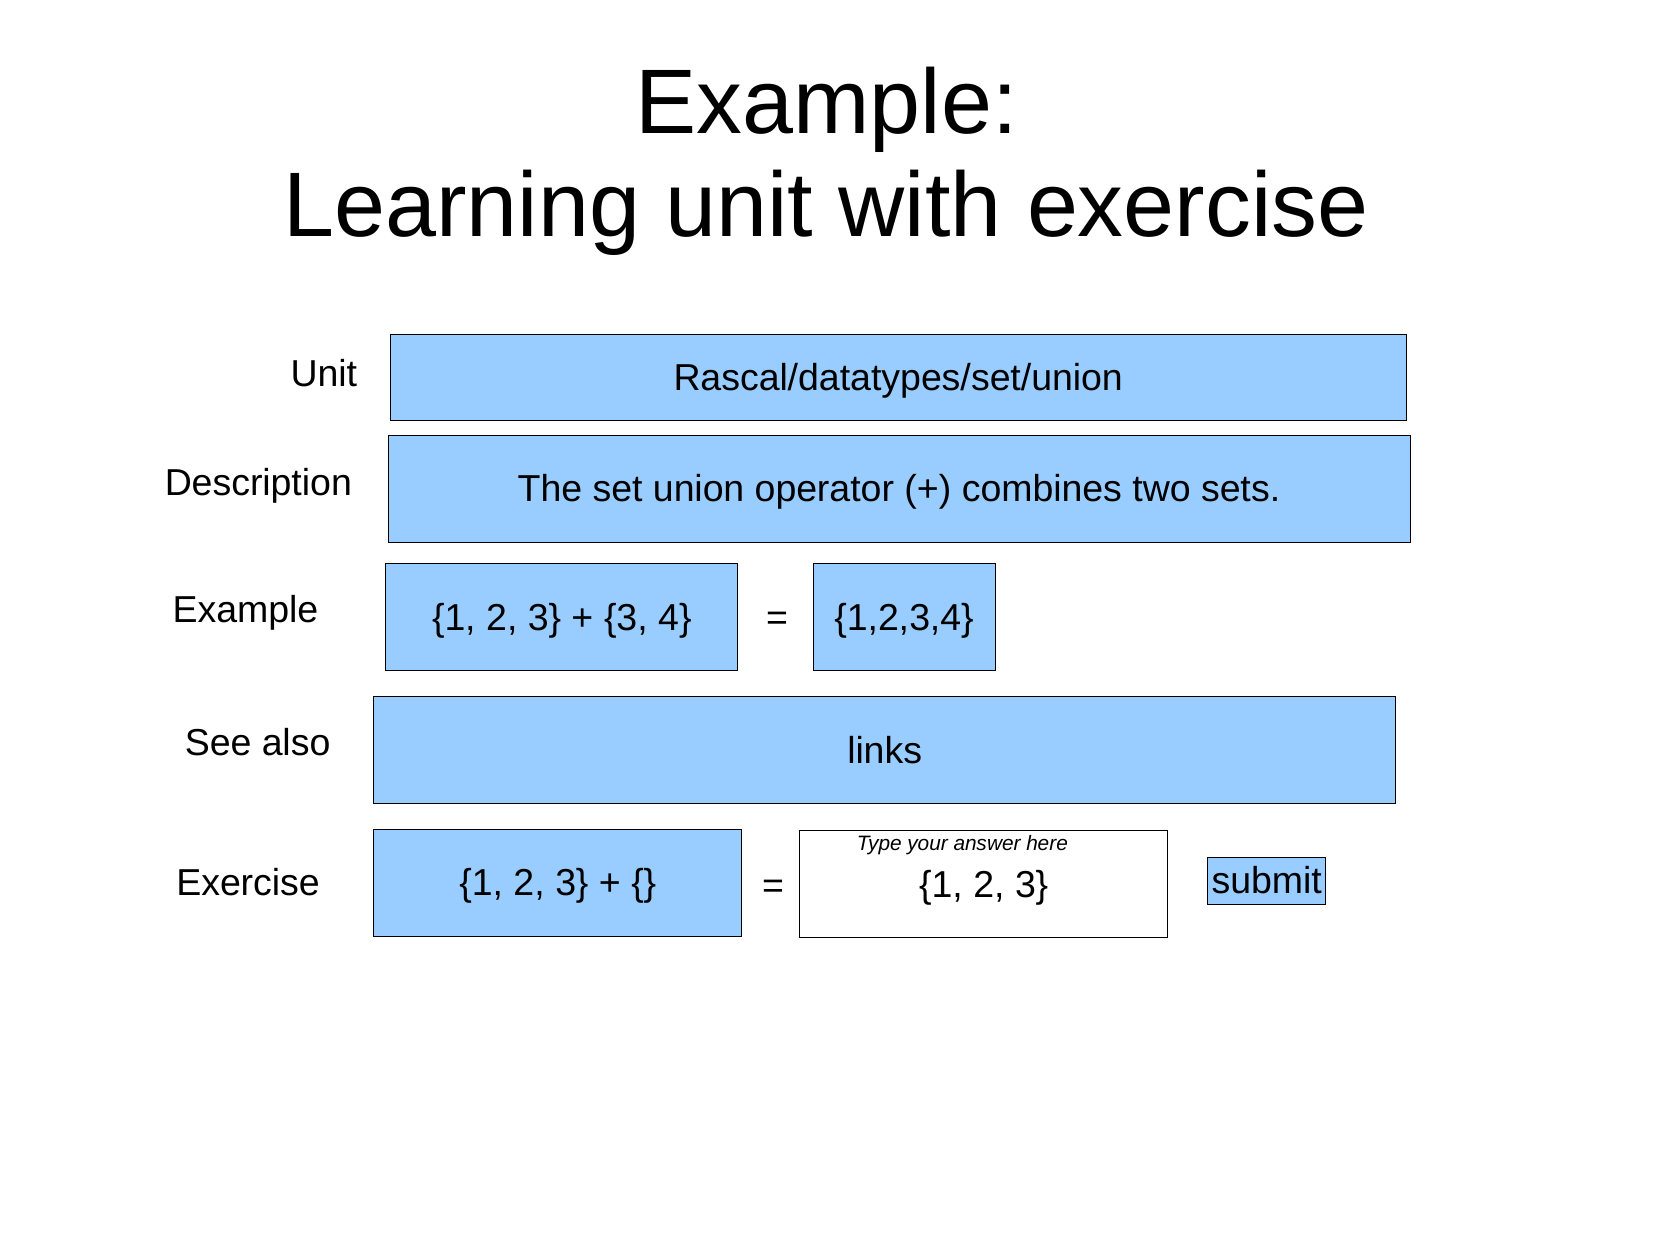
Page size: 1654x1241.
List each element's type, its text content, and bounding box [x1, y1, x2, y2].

text_box Exercise [161, 854, 335, 912]
text_box = [747, 857, 800, 914]
text_box The set union operator (+) combines two sets. [388, 435, 1411, 543]
text_box See also [170, 713, 346, 771]
text_box Description [150, 453, 368, 511]
text_box Rascal/datatypes/set/union [390, 334, 1407, 421]
text_box {1, 2, 3} + {3, 4} [385, 563, 738, 671]
text_box {1,2,3,4} [813, 563, 996, 671]
text_box submit [1207, 857, 1326, 905]
text_box Unit [275, 345, 373, 404]
text_box Type your answer here [842, 824, 1084, 863]
text_box {1, 2, 3} [799, 830, 1168, 938]
text_box = [751, 589, 804, 647]
text_box links [373, 696, 1396, 804]
text_box {1, 2, 3} + {} [373, 829, 742, 937]
title Example: Learning unit with exercise [82, 50, 1571, 256]
text_box Example [157, 581, 334, 639]
